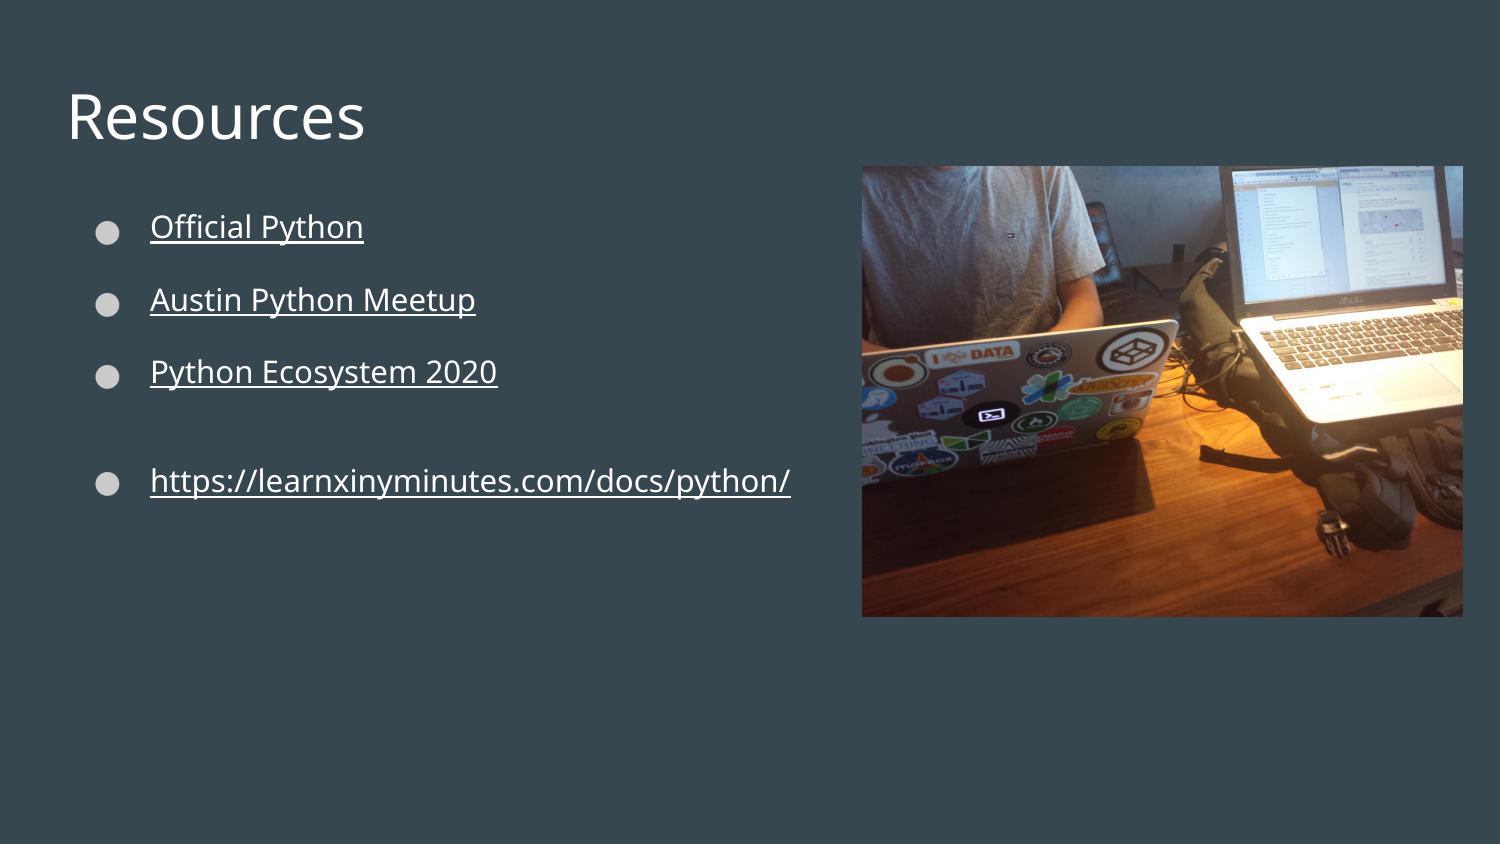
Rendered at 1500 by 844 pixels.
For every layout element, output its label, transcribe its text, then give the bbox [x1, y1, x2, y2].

list Official Python Austin Python Meetup Python Ecosystem 2020 https://learnxinyminutes.com/docs/python/ [75, 207, 1448, 713]
title Resources [51, 72, 1449, 167]
picture [862, 166, 1463, 617]
